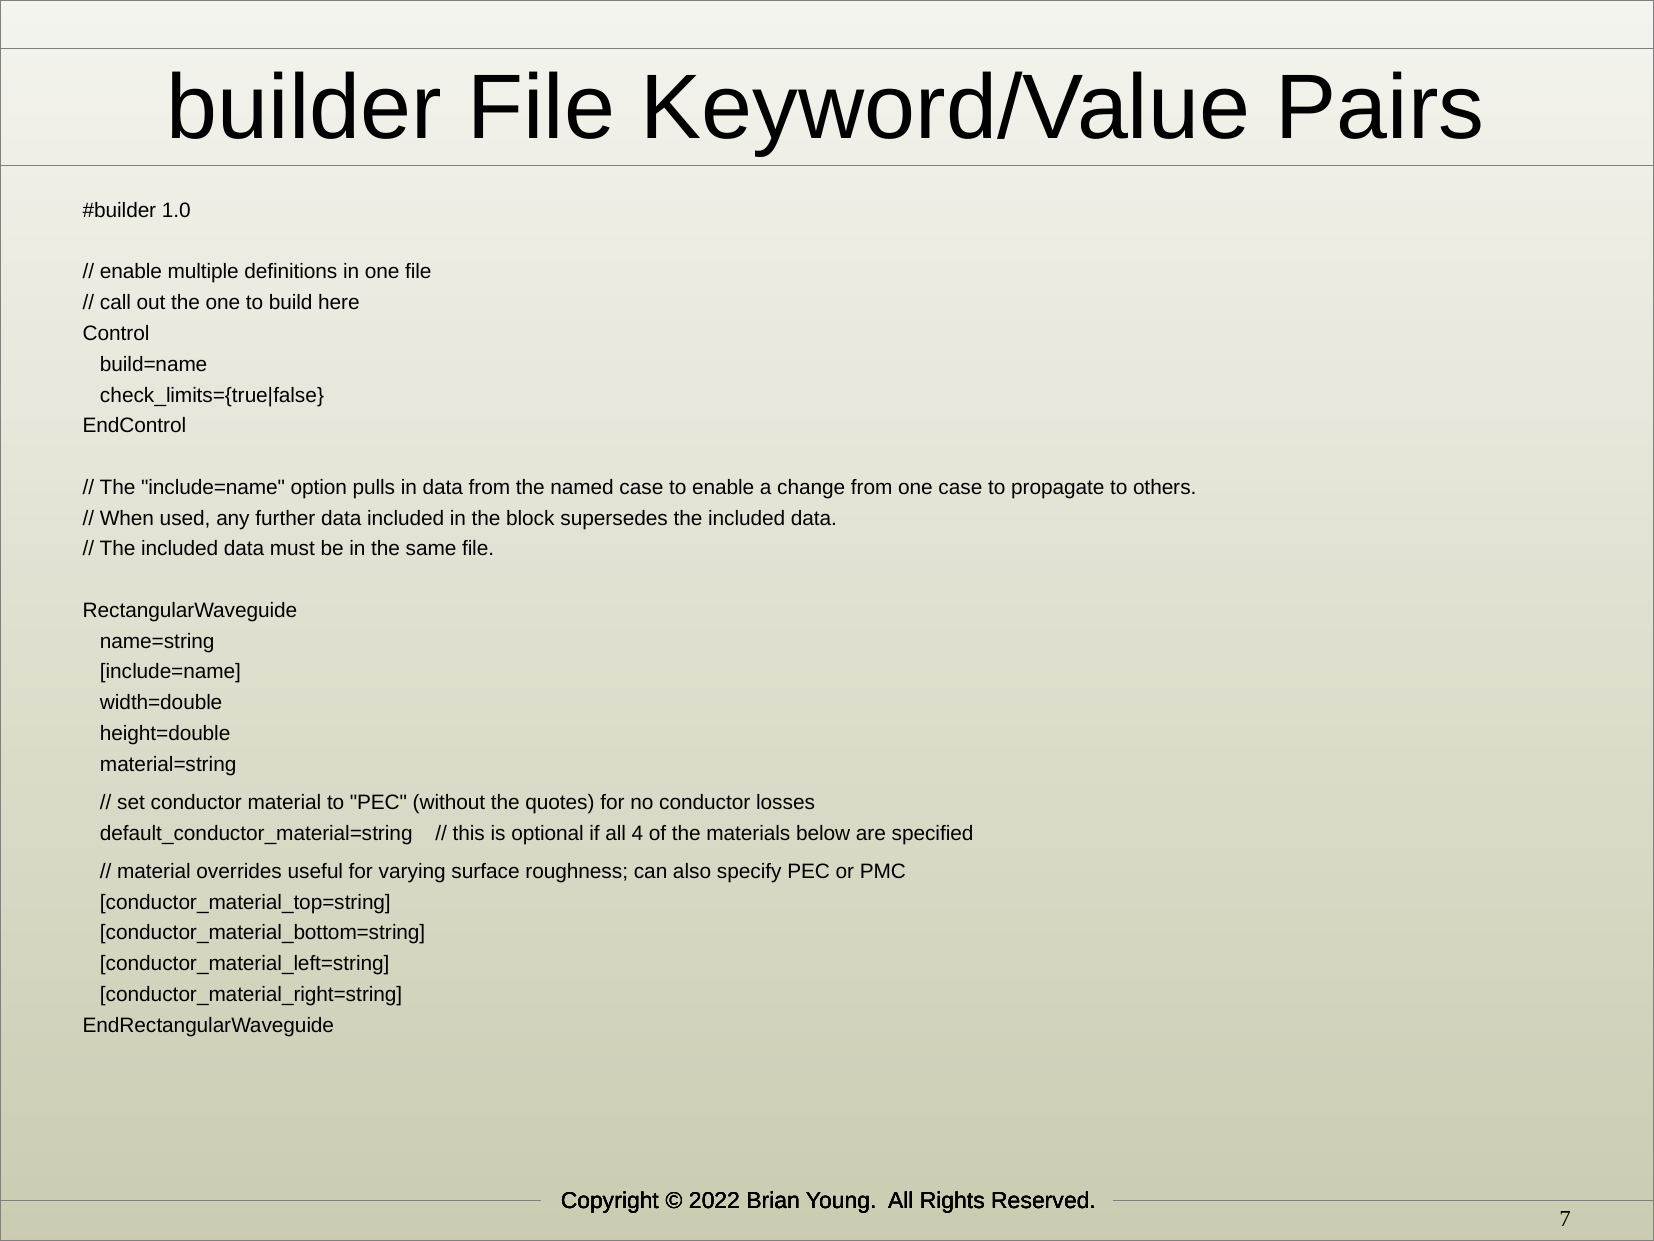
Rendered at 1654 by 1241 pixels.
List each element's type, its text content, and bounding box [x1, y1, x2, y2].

title builder File Keyword/Value Pairs [82, 49, 1571, 166]
text_box [82, 210, 1571, 1109]
list #builder 1.0 // enable multiple definitions in one file // call out the one to build here Control build=name check_limits={true|false} EndControl // The "include=name" option pulls in data from the named case to enable a change from one case to propagate to others. // When used, any further data included in the block supersedes the included data. // The included data must be in the same file. RectangularWaveguide name=string [include=name] width=double height=double material=string // set conductor material to "PEC" (without the quotes) for no conductor losses default_conductor_material=string // this is optional if all 4 of the materials below are specified // material overrides useful for varying surface roughness; can also specify PEC or PMC [conductor_material_top=string] [conductor_material_bottom=string] [conductor_material_left=string] [conductor_material_right=string] EndRectangularWaveguide [82, 1109, 1571, 1206]
